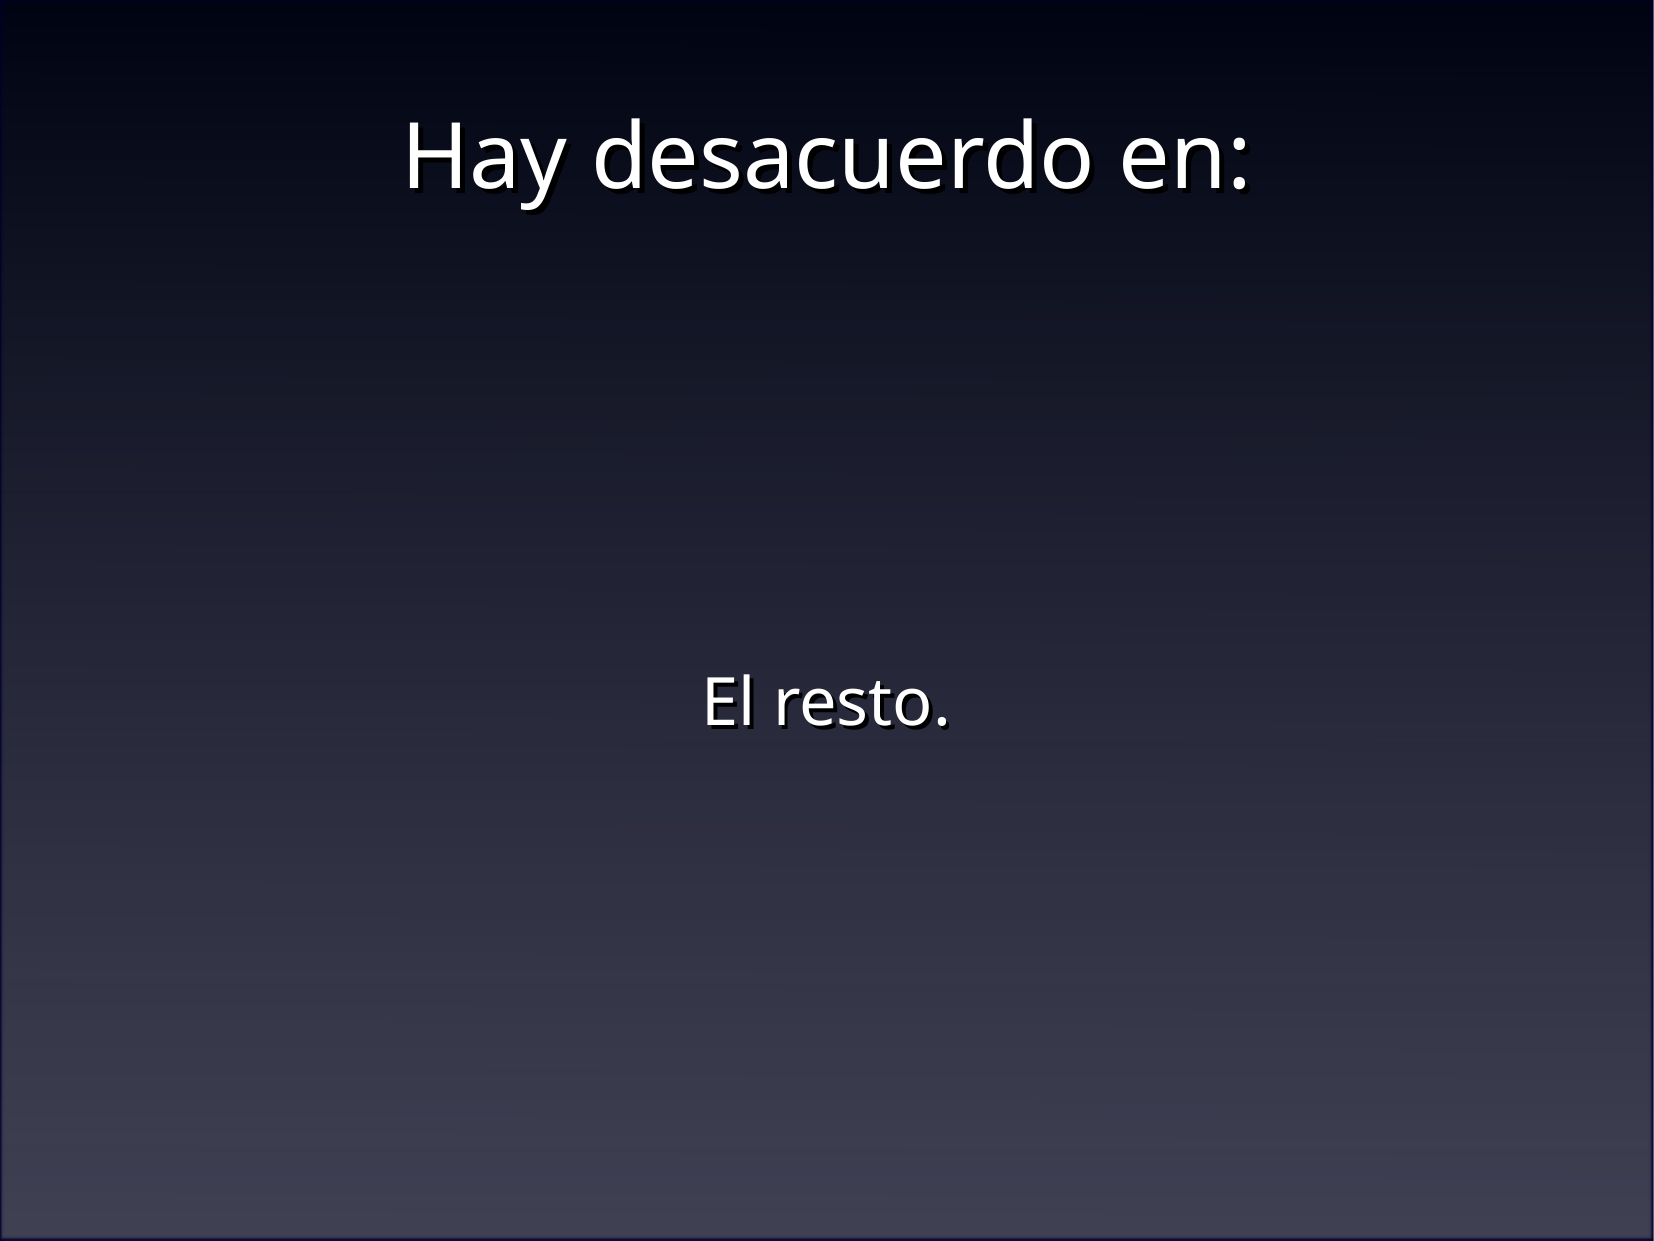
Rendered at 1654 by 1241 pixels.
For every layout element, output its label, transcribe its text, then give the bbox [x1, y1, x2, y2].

subtitle El resto. [82, 290, 1571, 1109]
picture [0, 0, 1654, 1241]
title Hay desacuerdo en: [82, 56, 1571, 250]
